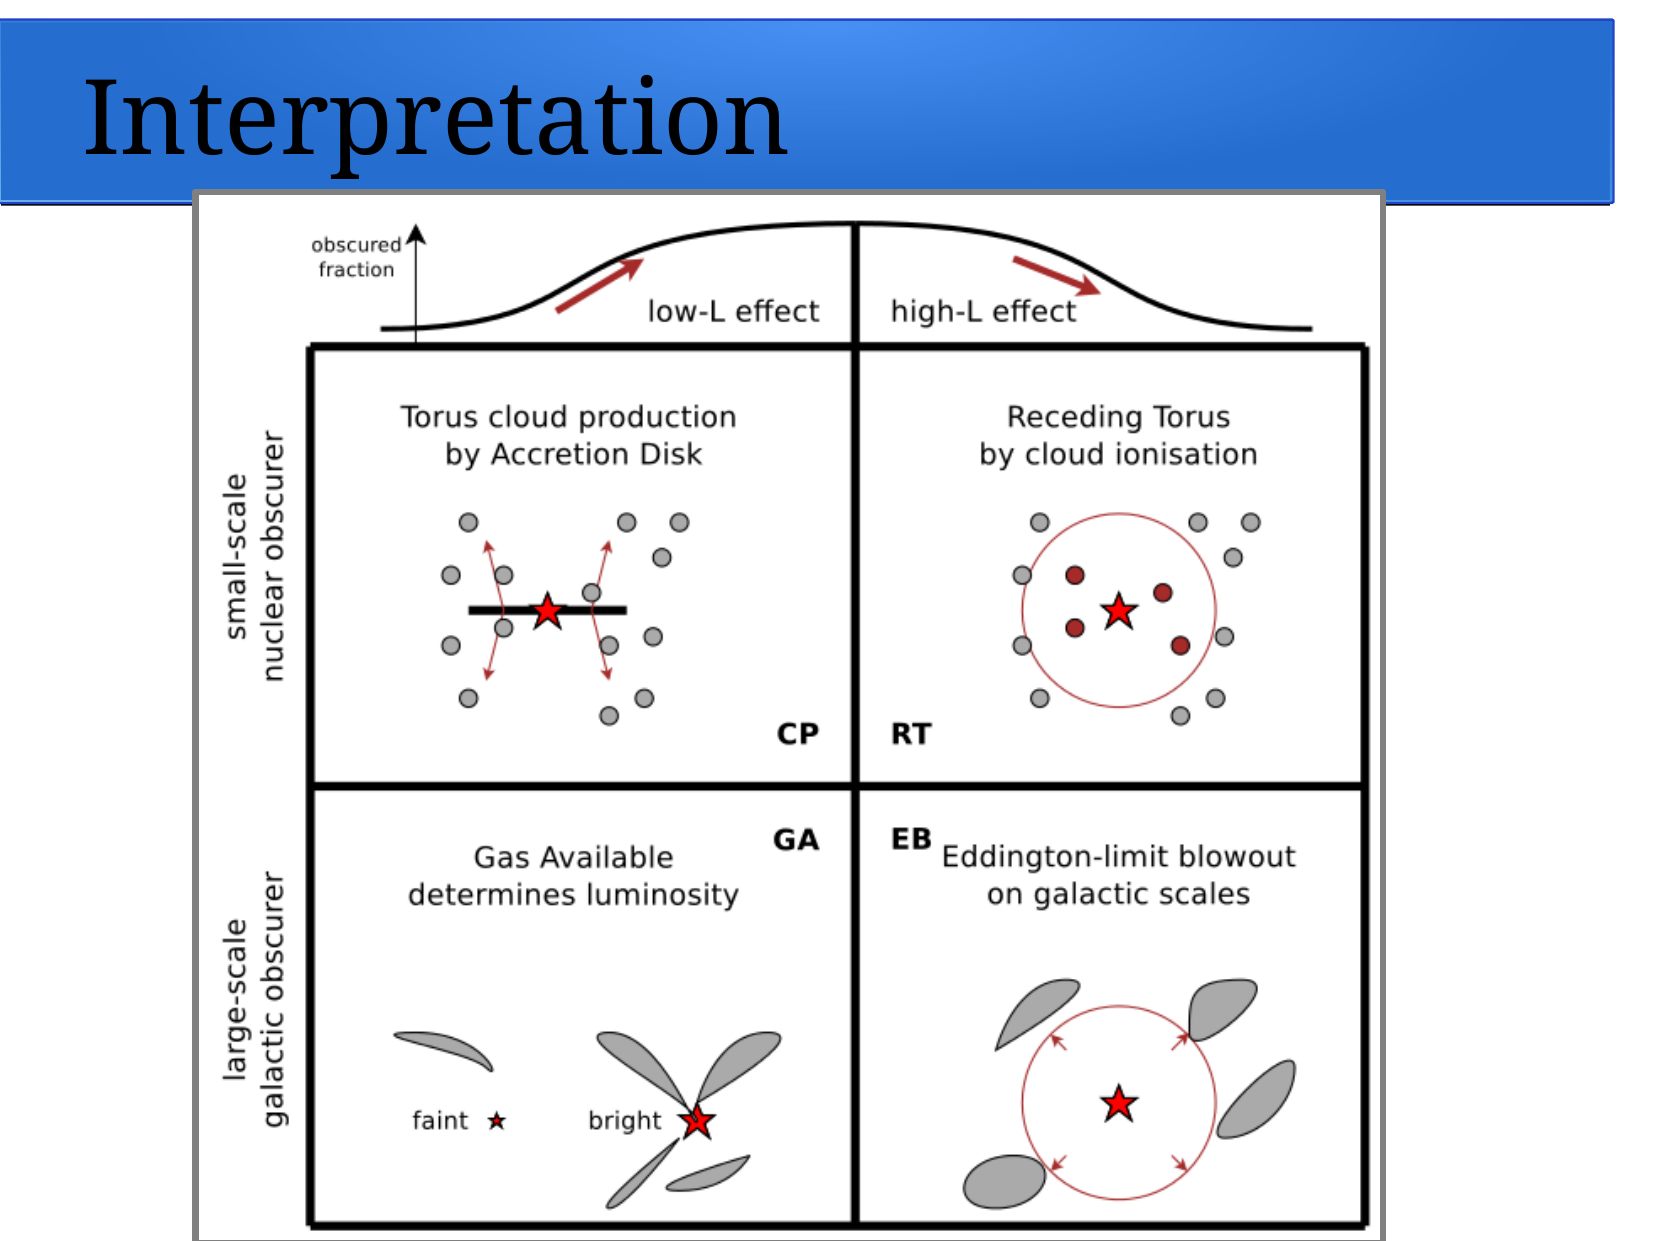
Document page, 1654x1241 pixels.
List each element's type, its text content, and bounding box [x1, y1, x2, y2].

picture [198, 195, 1381, 1241]
title Interpretation [82, 47, 1591, 181]
